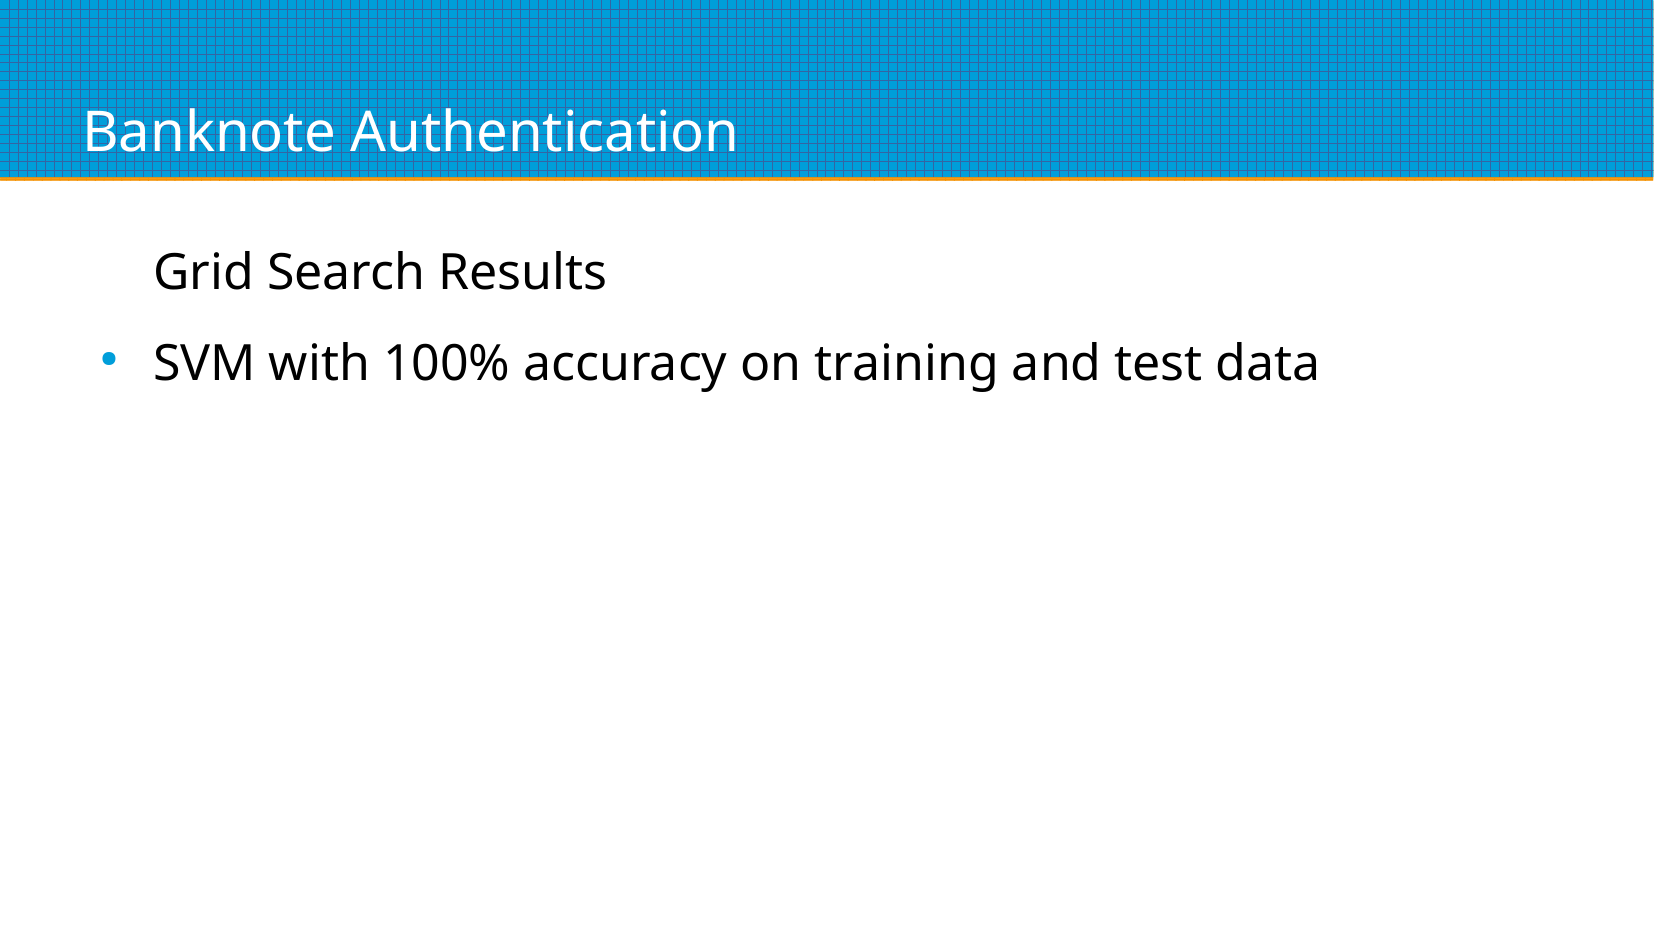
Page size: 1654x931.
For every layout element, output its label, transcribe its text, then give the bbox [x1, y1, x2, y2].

list Grid Search Results SVM with 100% accuracy on training and test data [82, 236, 1563, 811]
title Banknote Authentication [82, 14, 1571, 171]
